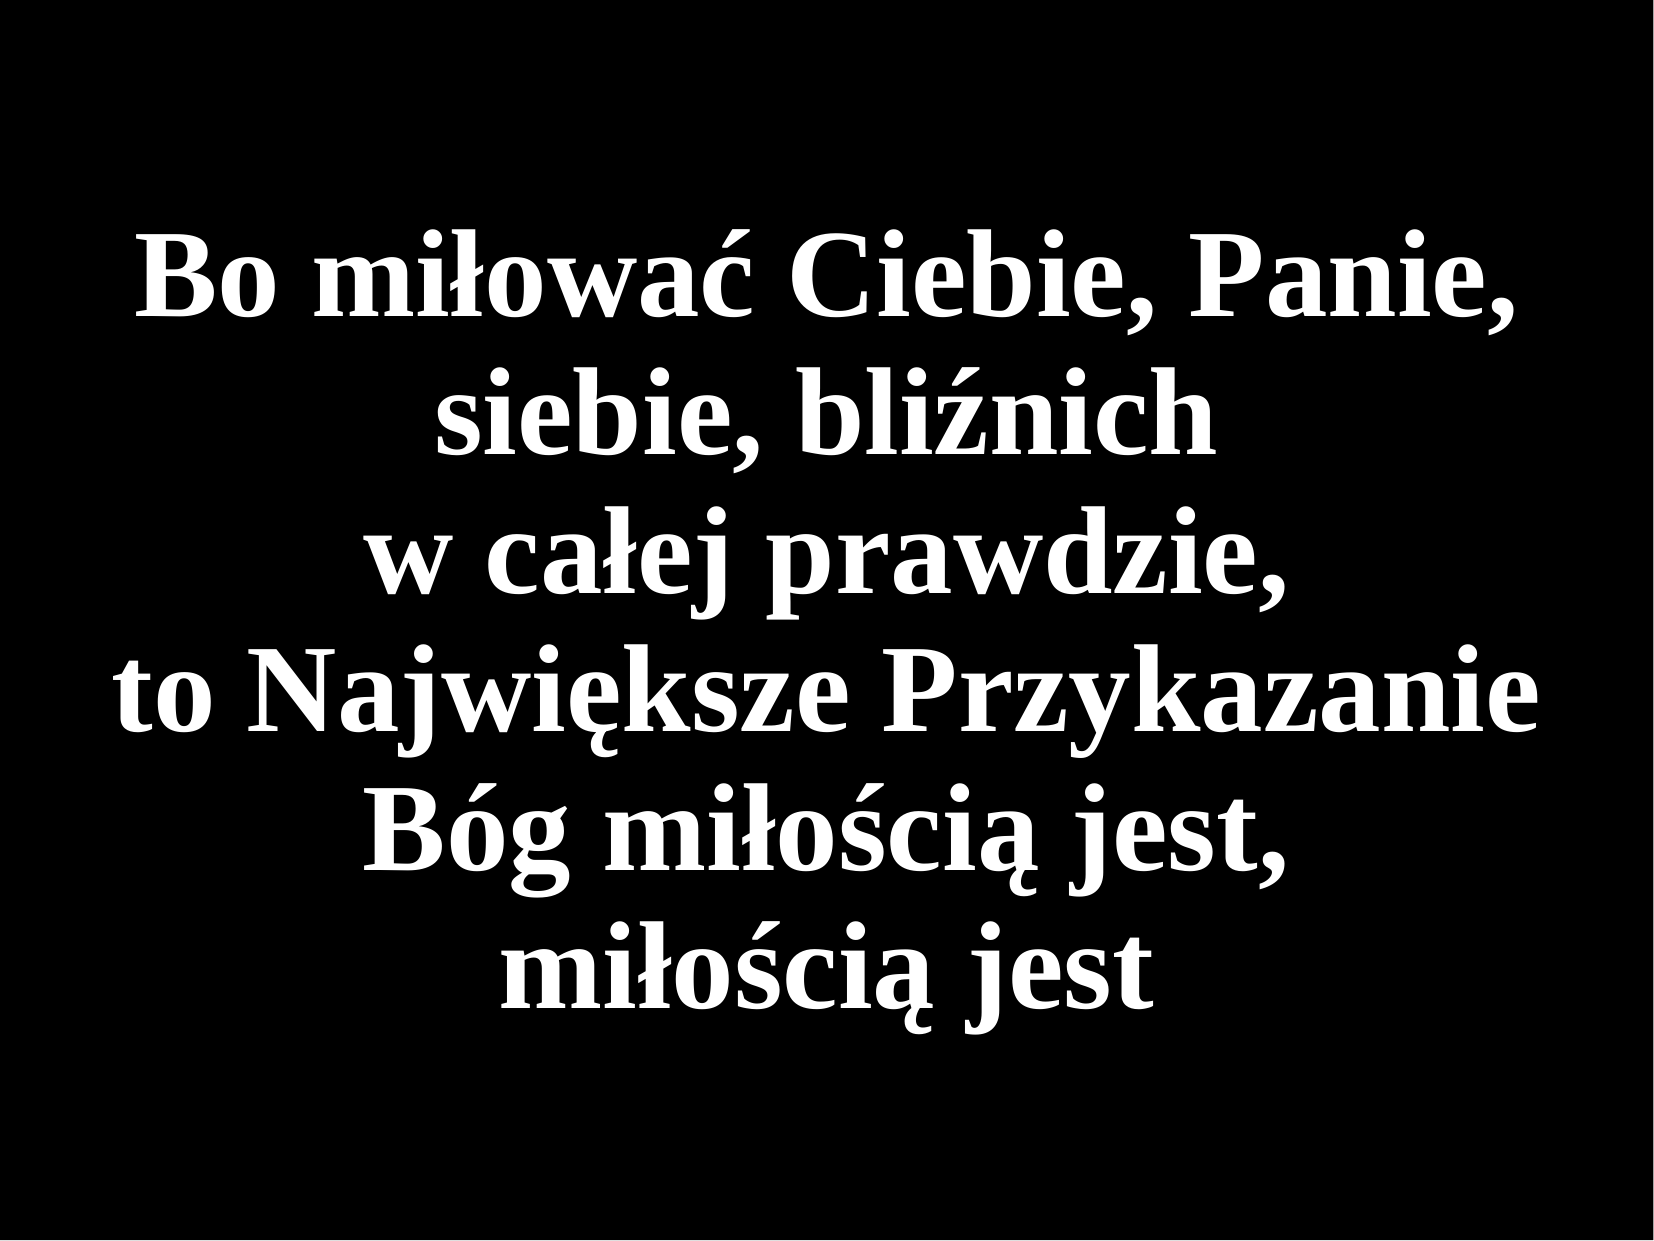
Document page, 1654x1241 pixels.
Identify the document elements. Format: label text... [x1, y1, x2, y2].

title Bo miłować Ciebie, Panie, siebie, bliźnich w całej prawdzie, to Największe Przykazanie Bóg miłością jest, miłością jest [0, 0, 1654, 1241]
